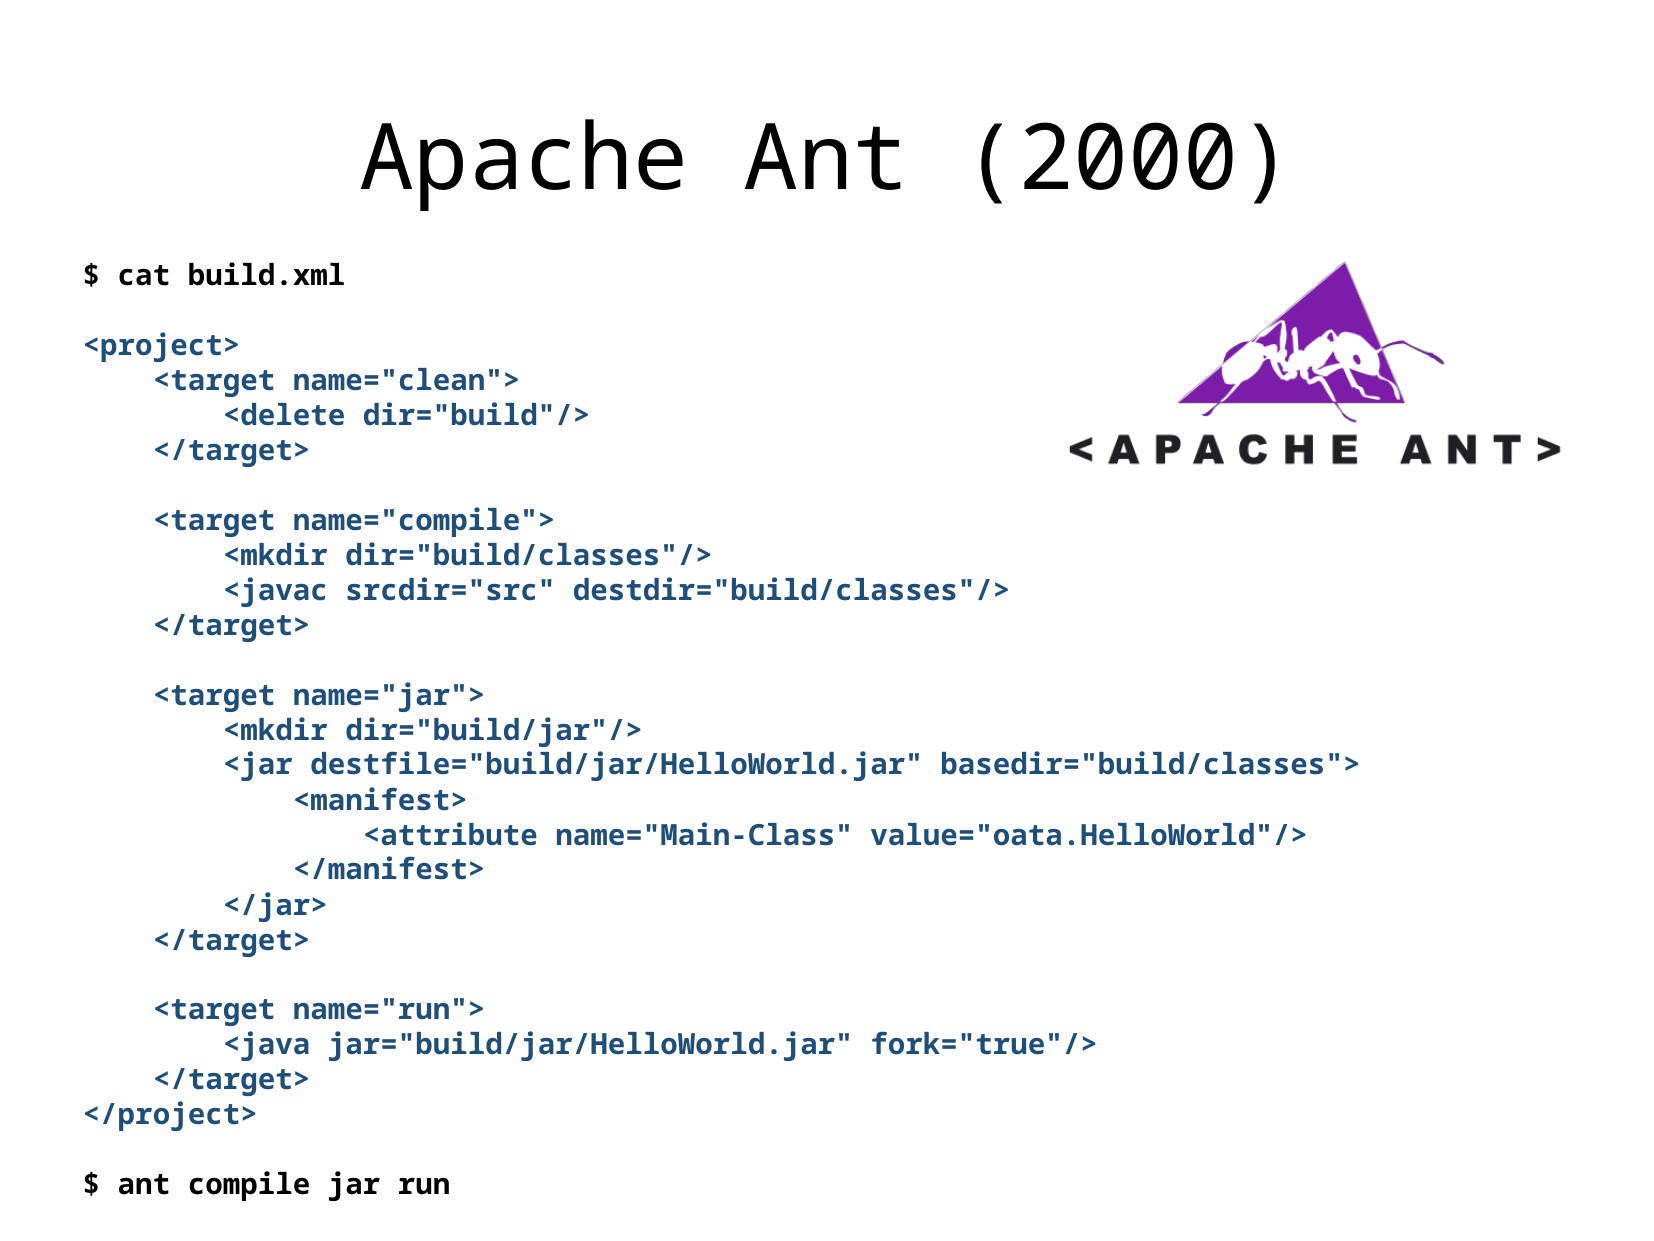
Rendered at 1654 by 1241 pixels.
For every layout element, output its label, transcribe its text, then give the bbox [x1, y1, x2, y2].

picture [1057, 256, 1571, 472]
text_box $ cat build.xml <project> <target name="clean"> <delete dir="build"/> </target> <target name="compile"> <mkdir dir="build/classes"/> <javac srcdir="src" destdir="build/classes"/> </target> <target name="jar"> <mkdir dir="build/jar"/> <jar destfile="build/jar/HelloWorld.jar" basedir="build/classes"> <manifest> <attribute name="Main-Class" value="oata.HelloWorld"/> </manifest> </jar> </target> <target name="run"> <java jar="build/jar/HelloWorld.jar" fork="true"/> </target> </project> $ ant compile jar run [82, 256, 1590, 1221]
title Apache Ant (2000) [82, 49, 1571, 256]
